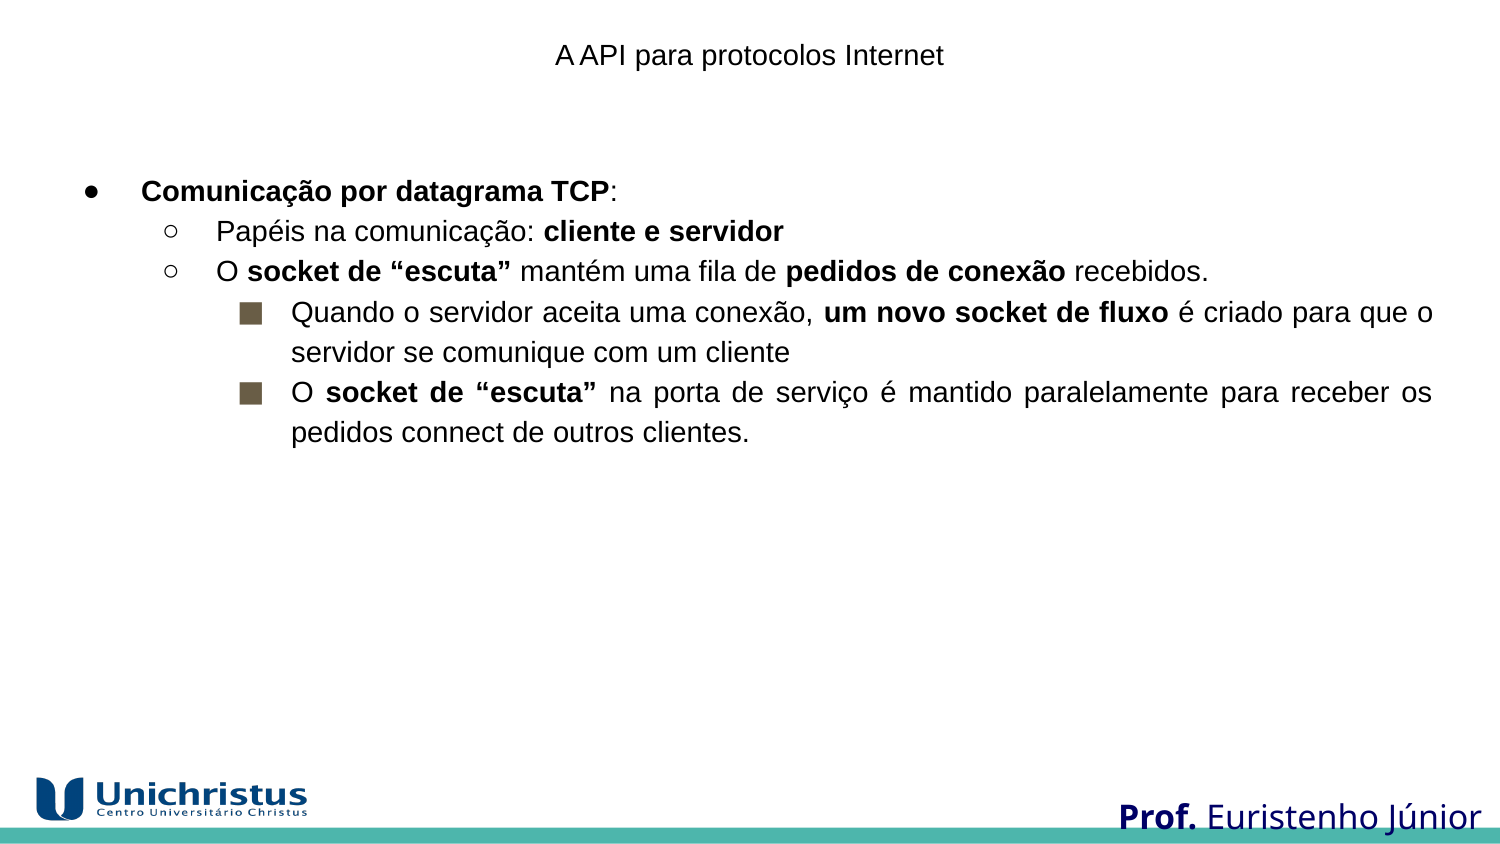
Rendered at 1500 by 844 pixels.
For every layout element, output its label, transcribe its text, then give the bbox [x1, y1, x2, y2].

list Comunicação por datagrama TCP: Papéis na comunicação: cliente e servidor O socket de “escuta” mantém uma fila de pedidos de conexão recebidos. Quando o servidor aceita uma conexão, um novo socket de fluxo é criado para que o servidor se comunique com um cliente O socket de “escuta” na porta de serviço é mantido paralelamente para receber os pedidos connect de outros clientes. [51, 152, 1449, 750]
picture [32, 775, 311, 822]
title A API para protocolos Internet [51, 20, 1449, 137]
